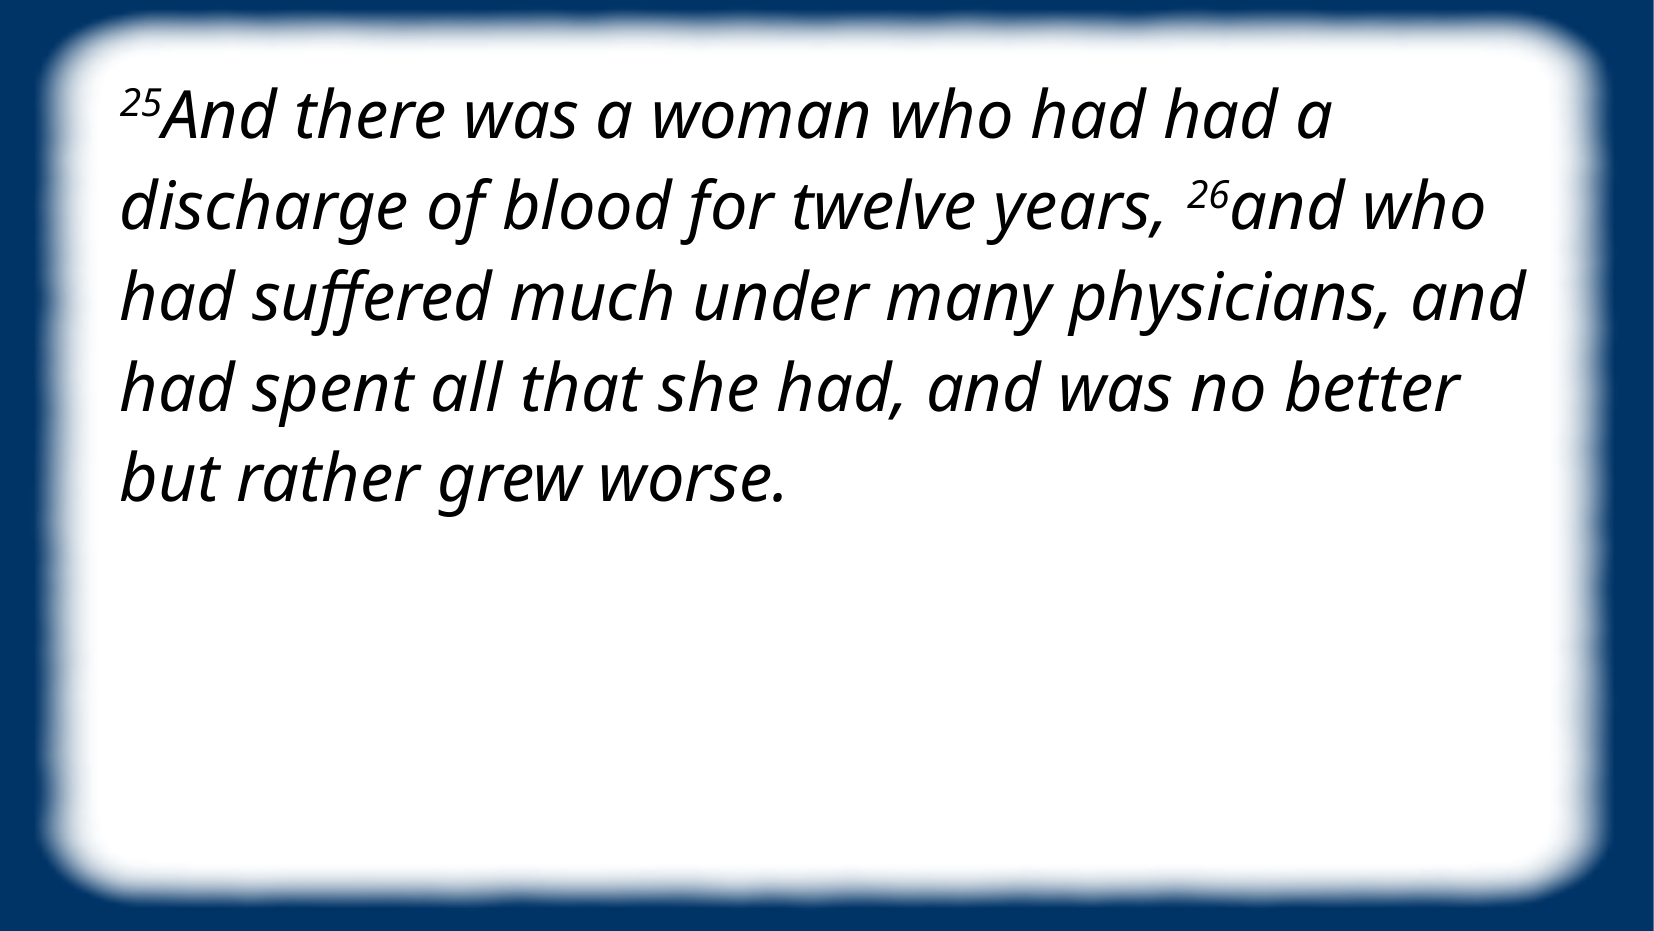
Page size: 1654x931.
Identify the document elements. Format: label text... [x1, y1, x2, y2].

picture [0, 0, 1654, 931]
text_box 25And there was a woman who had had a discharge of blood for twelve years, 26and who had suffered much under many physicians, and had spent all that she had, and was no better but rather grew worse. [105, 60, 1546, 519]
